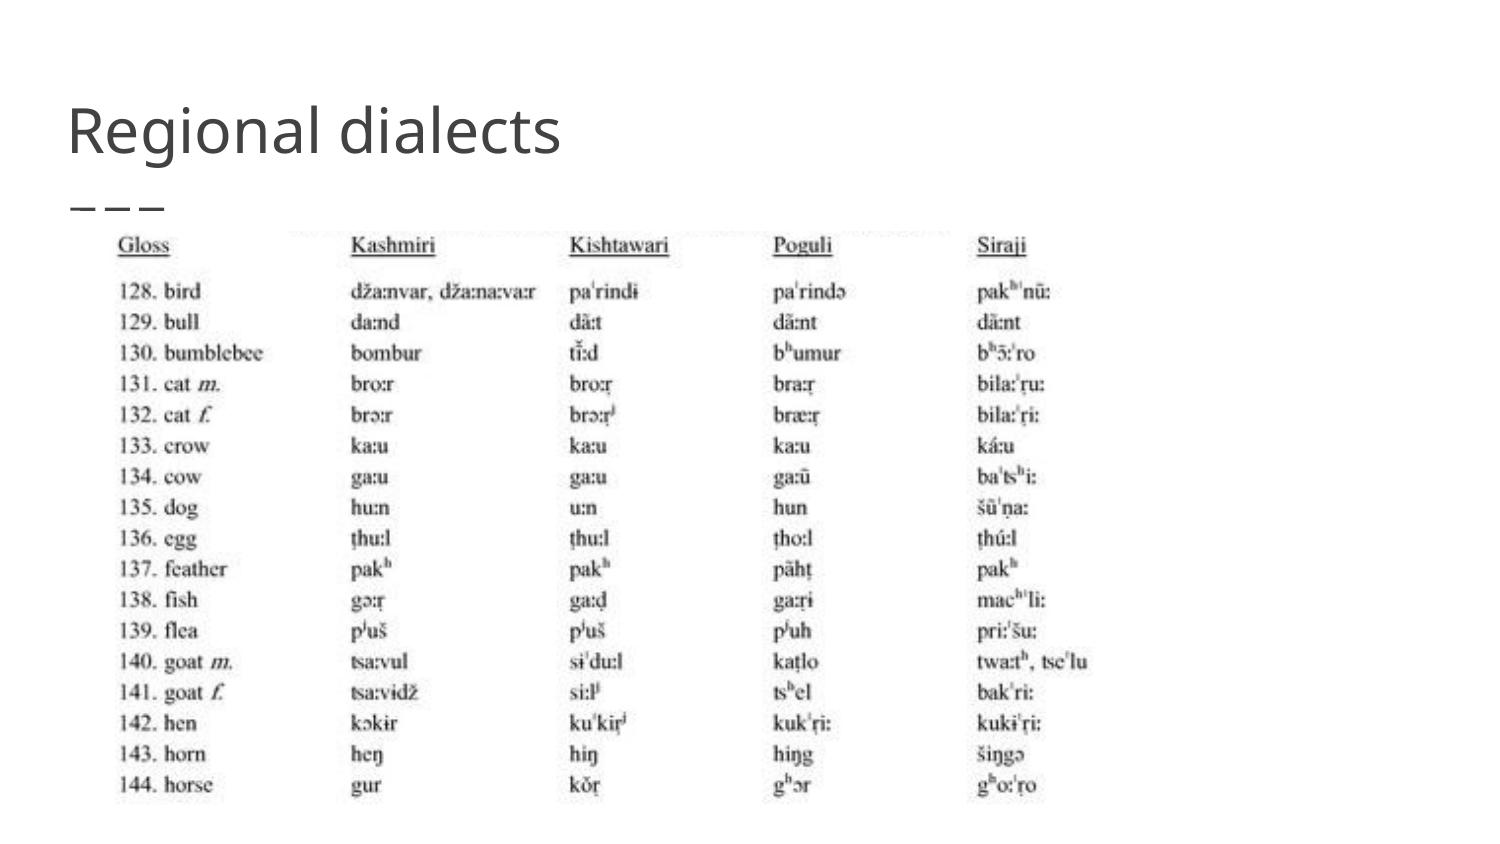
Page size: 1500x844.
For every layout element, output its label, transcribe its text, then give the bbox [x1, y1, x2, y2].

picture [103, 231, 1105, 811]
title Regional dialects [51, 61, 1449, 182]
